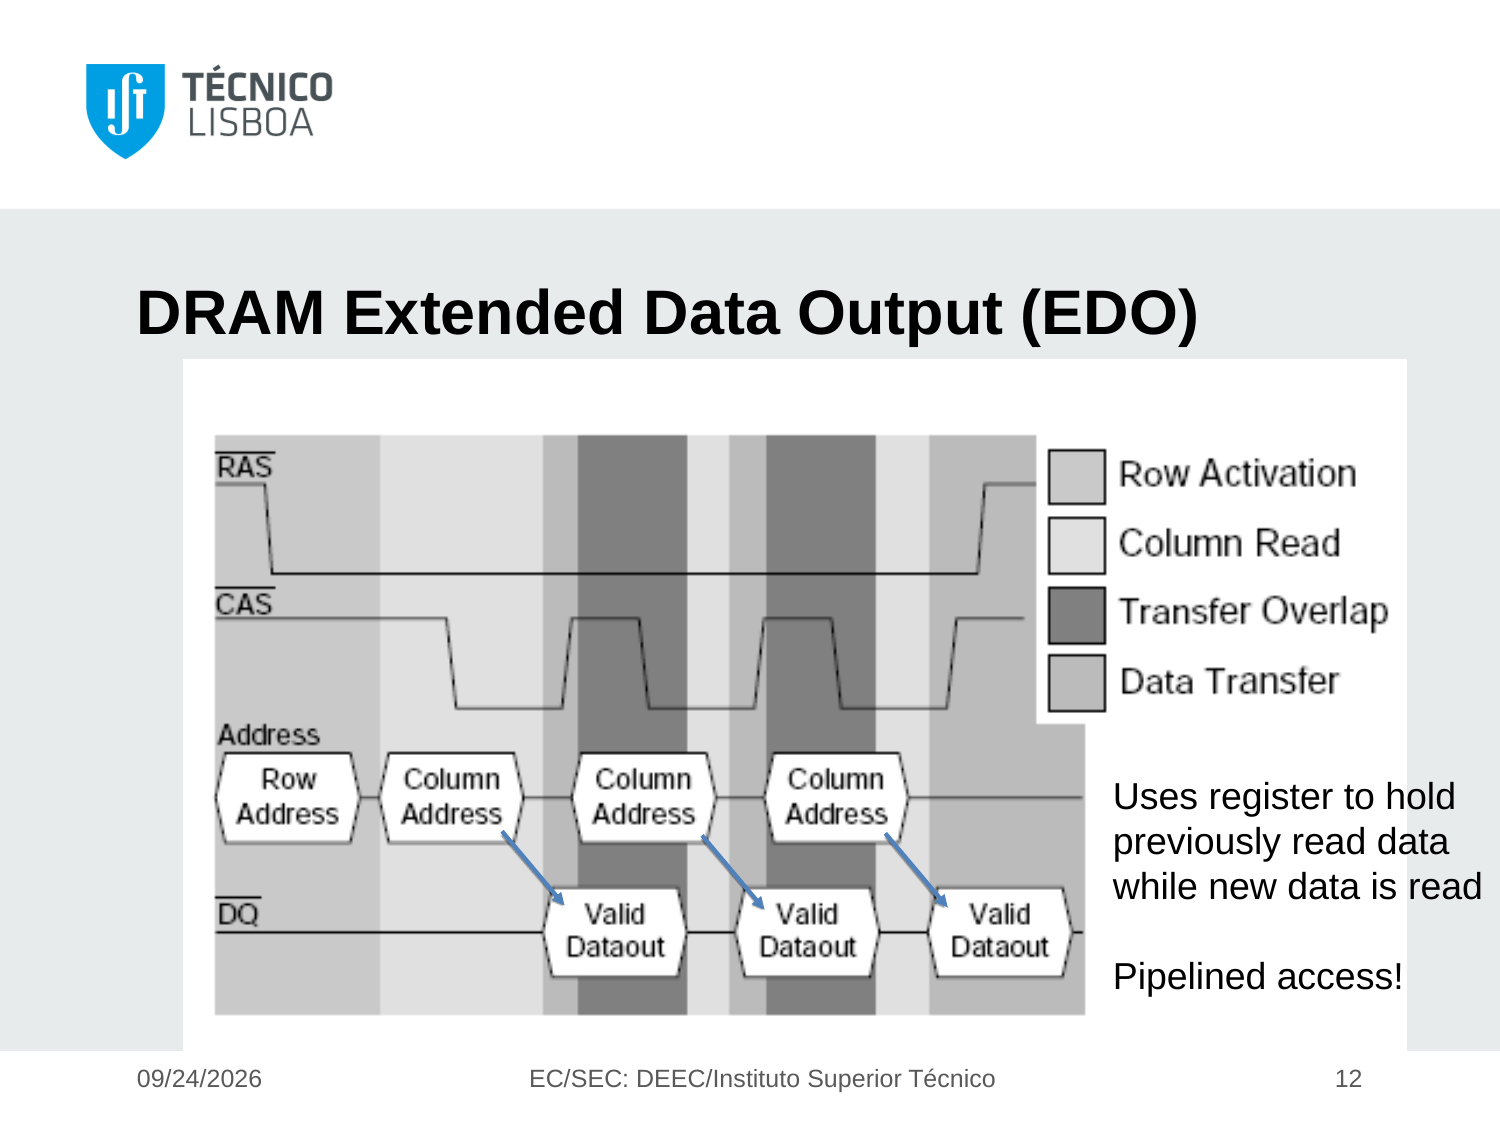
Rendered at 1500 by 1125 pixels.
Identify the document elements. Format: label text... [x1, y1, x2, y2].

slide_number 11/22/2018 [121, 1052, 425, 1103]
slide_number <number> [1077, 1053, 1378, 1103]
footer EC/SEC: DEEC/Instituto Superior Técnico [512, 1053, 1021, 1103]
title DRAM Extended Data Output (EDO) [121, 237, 1378, 381]
text_box Uses register to hold previously read data while new data is read Pipelined access! [1098, 764, 1500, 1005]
picture [0, 0, 1500, 1125]
